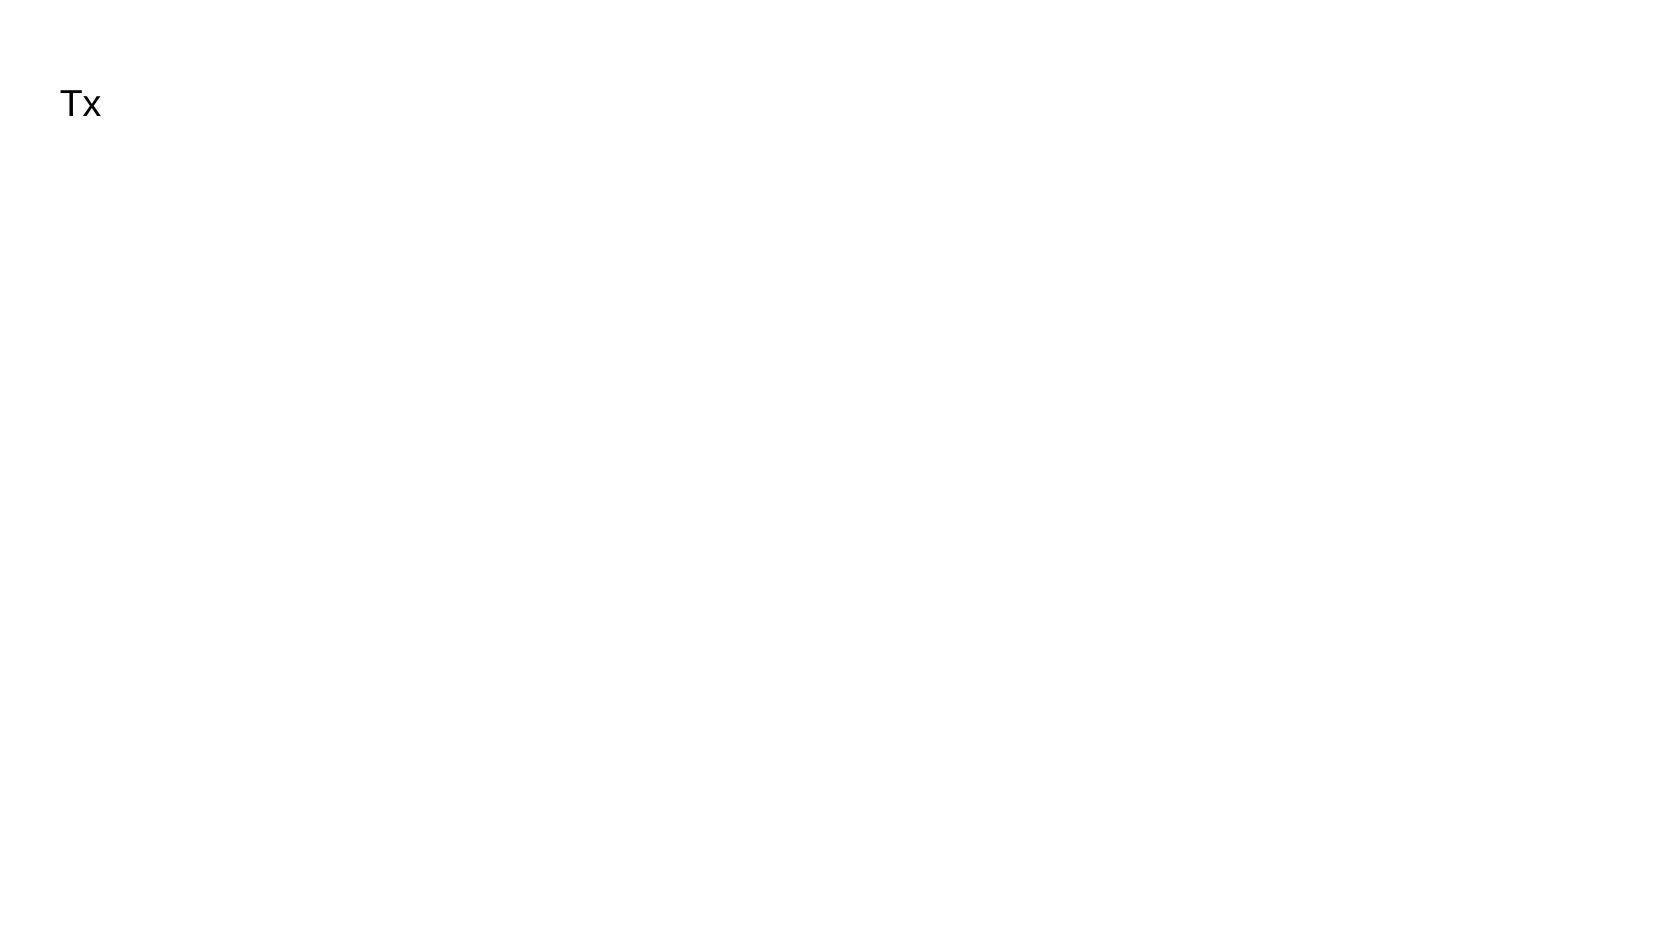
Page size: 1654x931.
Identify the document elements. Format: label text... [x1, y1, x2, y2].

text_box Tx [45, 74, 117, 132]
